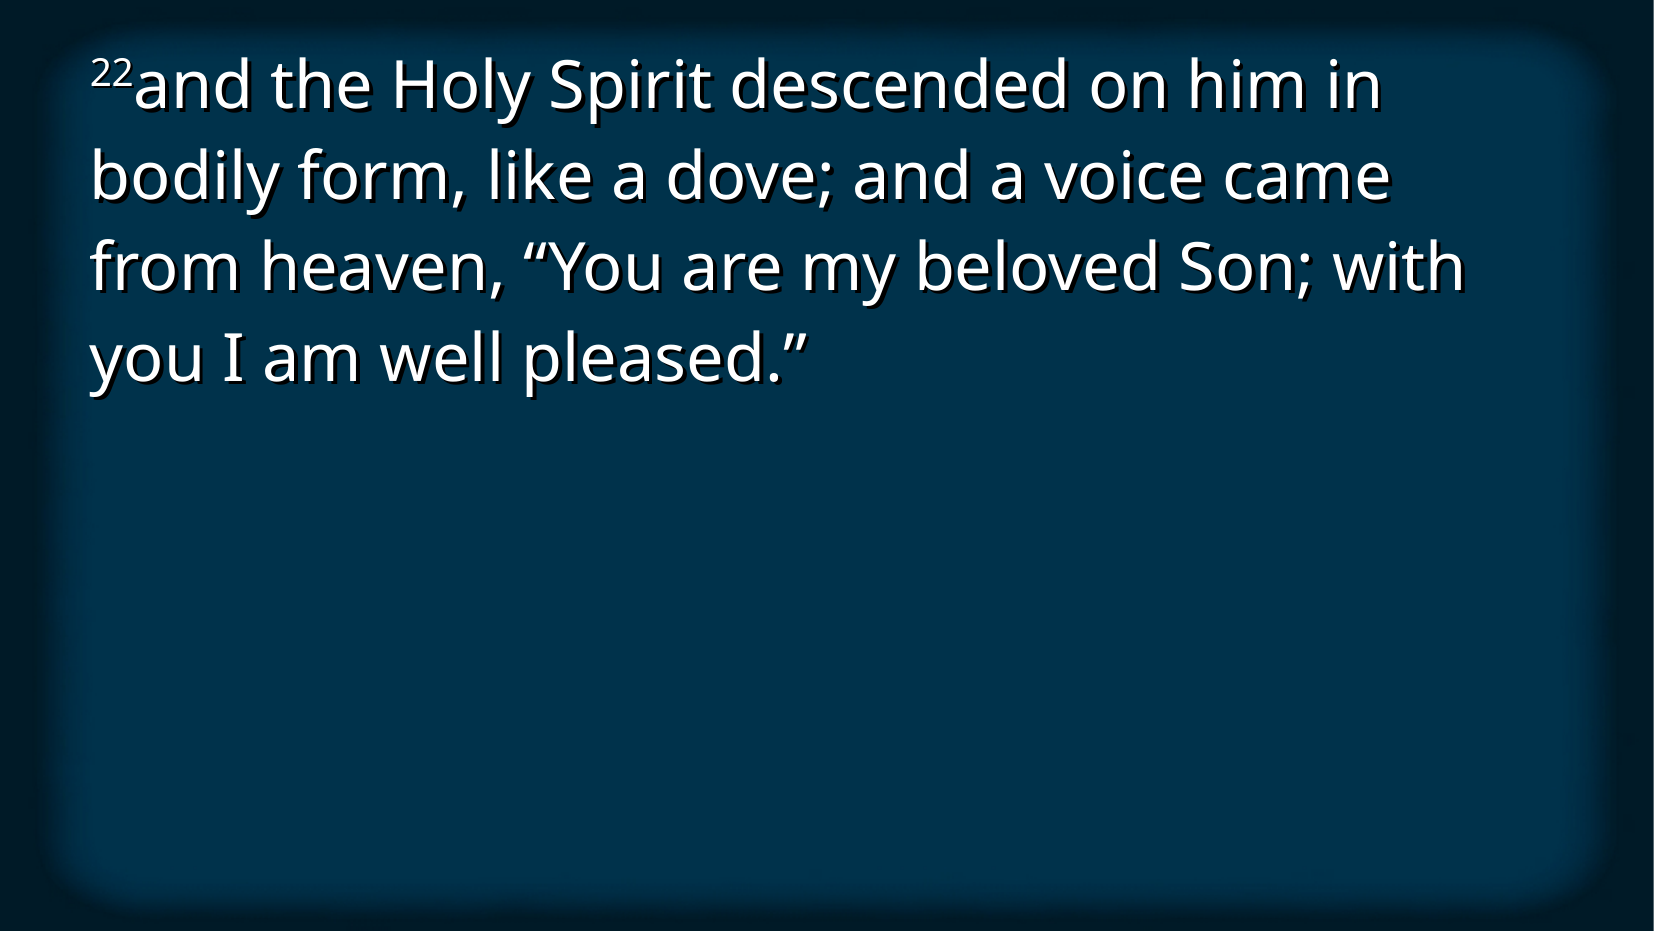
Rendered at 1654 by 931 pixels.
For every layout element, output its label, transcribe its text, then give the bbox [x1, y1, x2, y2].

text_box 22and the Holy Spirit descended on him in bodily form, like a dove; and a voice came from heaven, “You are my beloved Son; with you I am well pleased.” [75, 30, 1576, 472]
picture [0, 0, 1654, 931]
